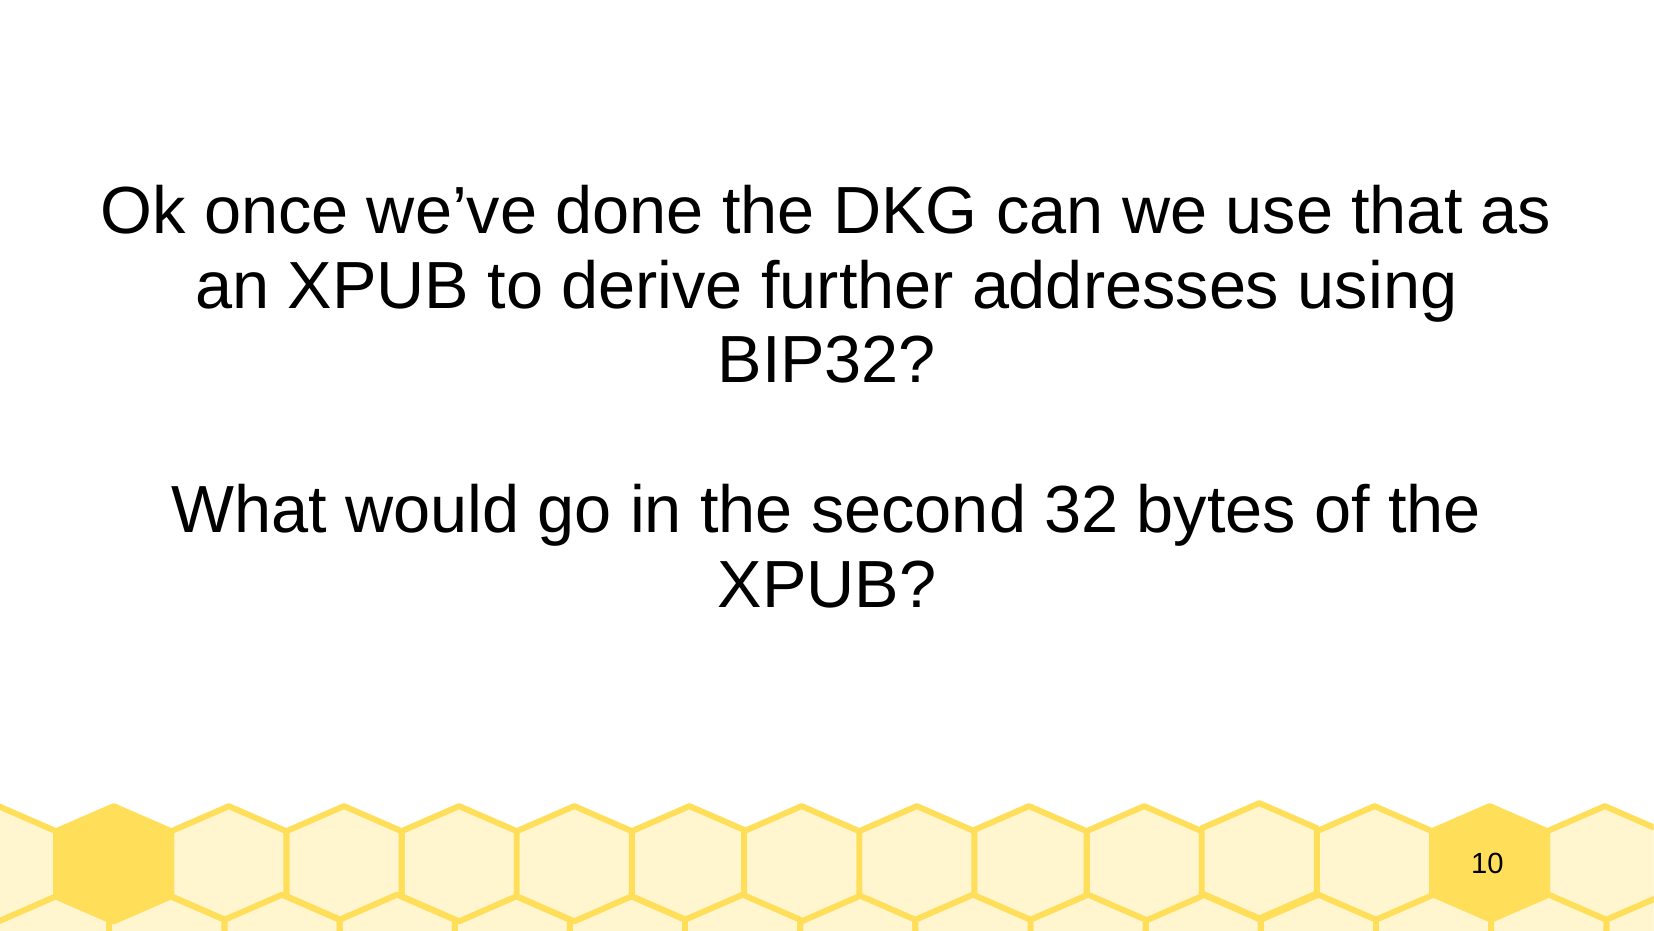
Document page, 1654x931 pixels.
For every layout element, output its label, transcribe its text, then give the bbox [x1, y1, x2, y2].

subtitle Ok once we’ve done the DKG can we use that as an XPUB to derive further addresses using BIP32? What would go in the second 32 bytes of the XPUB? [82, 37, 1571, 758]
